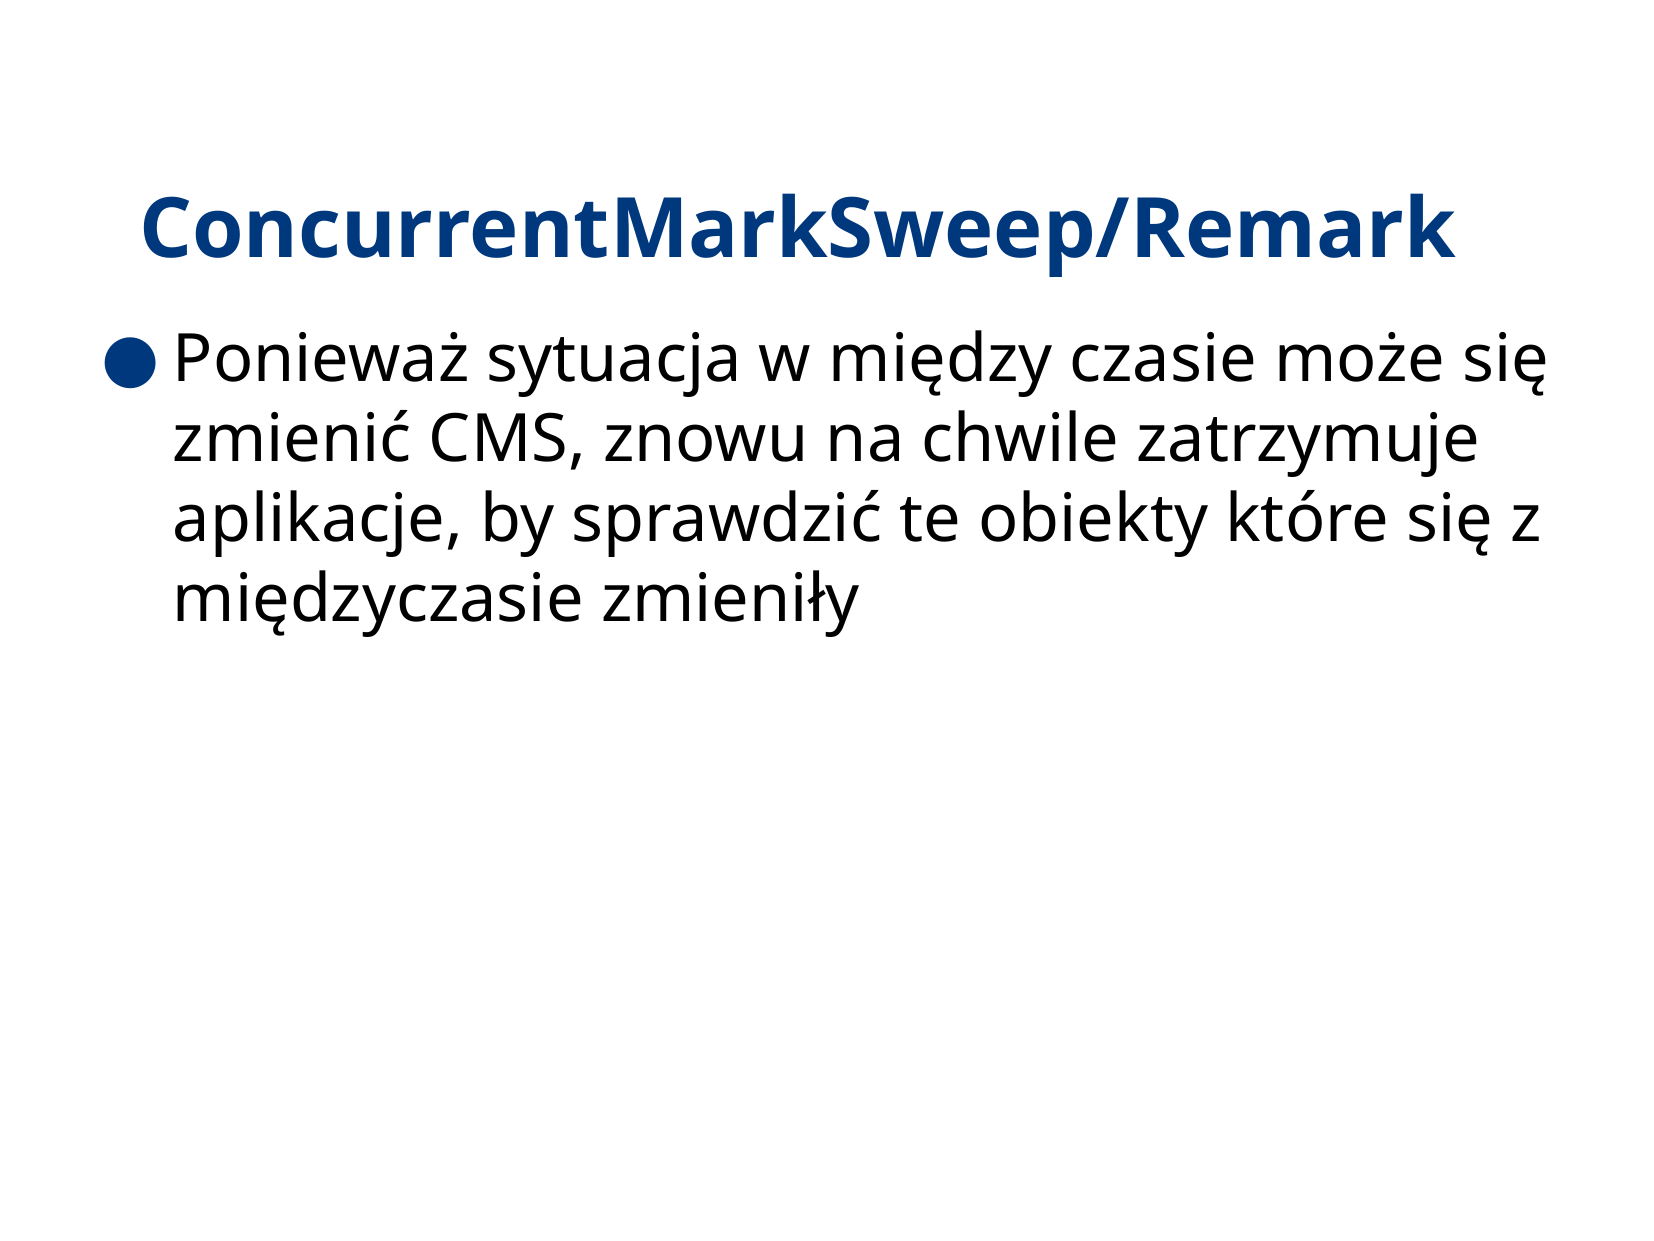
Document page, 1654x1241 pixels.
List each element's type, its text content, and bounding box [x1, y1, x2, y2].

title ConcurrentMarkSweep/Remark [82, 49, 1571, 290]
list Ponieważ sytuacja w między czasie może się zmienić CMS, znowu na chwile zatrzymuje aplikacje, by sprawdzić te obiekty które się z międzyczasie zmieniły [82, 299, 1571, 1176]
